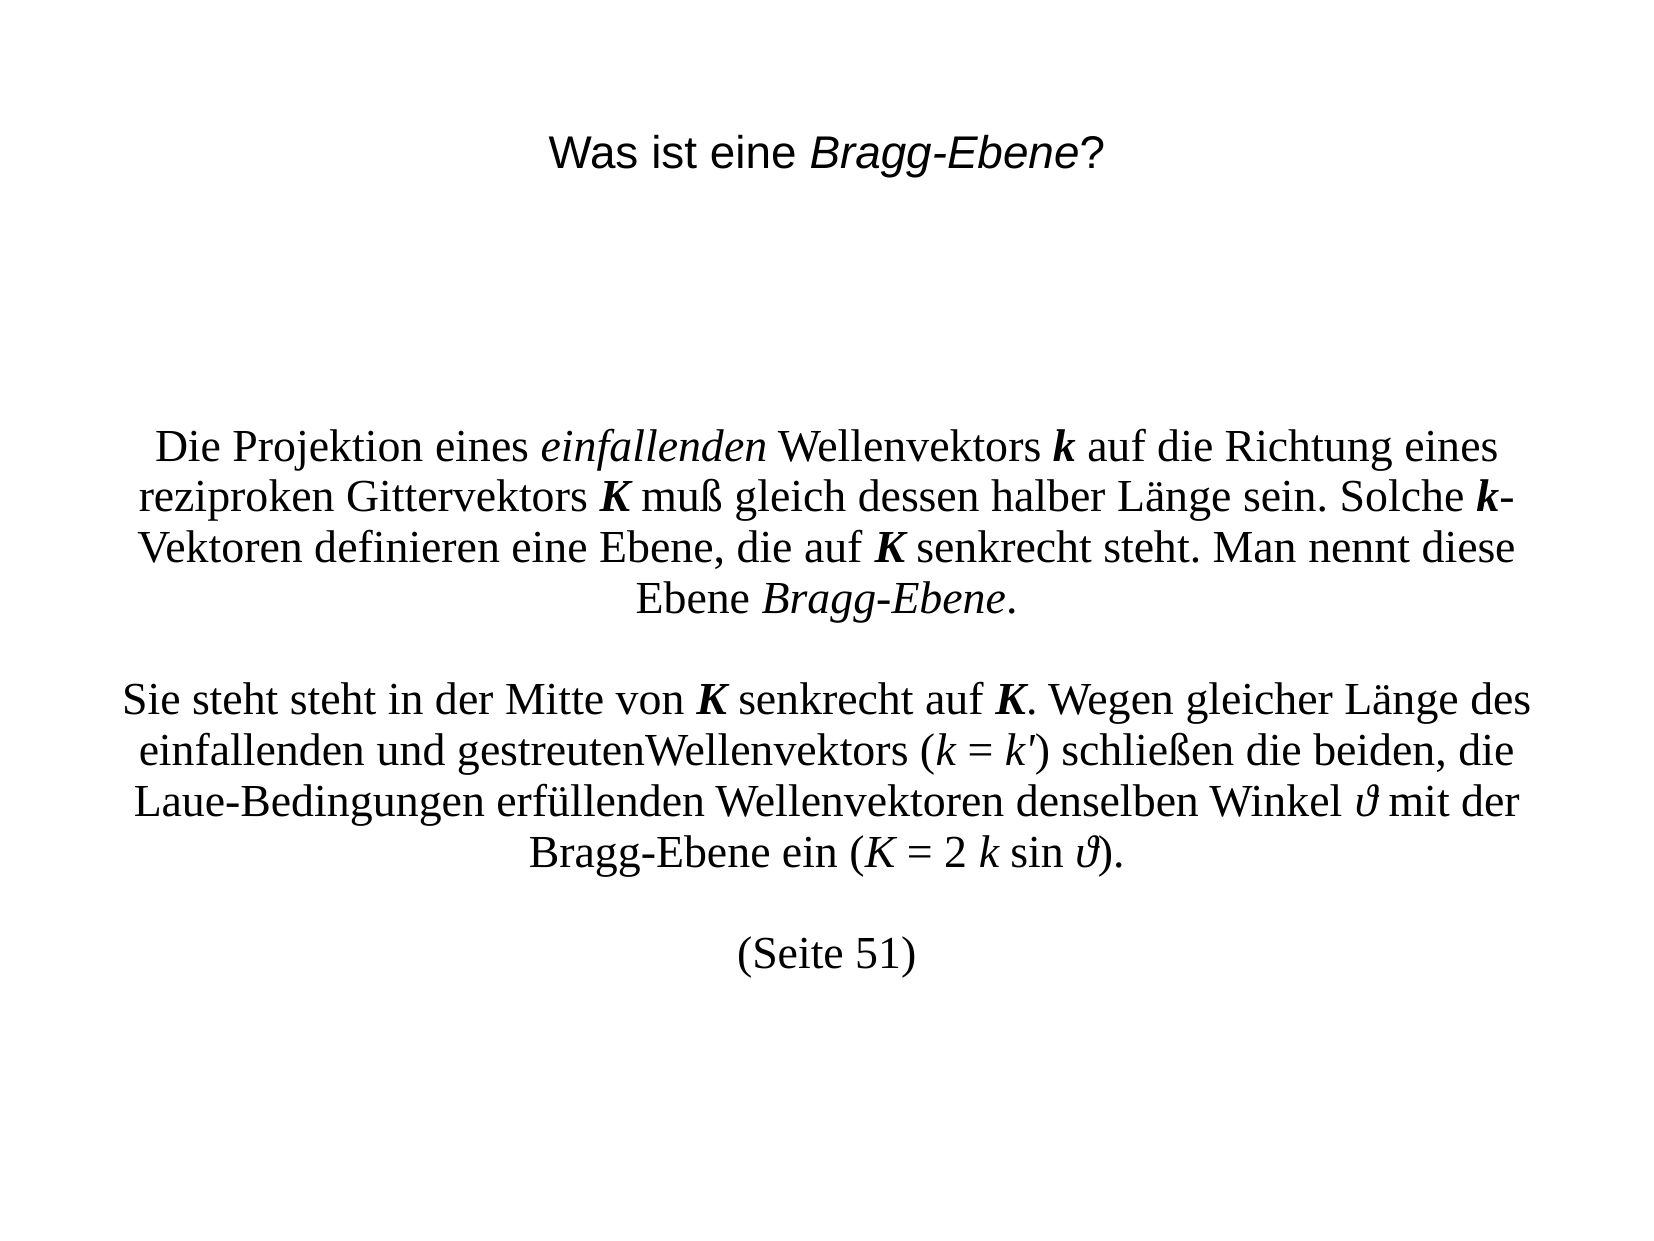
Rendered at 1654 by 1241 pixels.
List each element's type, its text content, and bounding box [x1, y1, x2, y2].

subtitle Die Projektion eines einfallenden Wellenvektors k auf die Richtung eines reziproken Gittervektors K muß gleich dessen halber Länge sein. Solche k-Vektoren definieren eine Ebene, die auf K senkrecht steht. Man nennt diese Ebene Bragg-Ebene. Sie steht steht in der Mitte von K senkrecht auf K. Wegen gleicher Länge des einfallenden und gestreutenWellenvektors (k = k') schließen die beiden, die Laue-Bedingungen erfüllenden Wellenvektoren denselben Winkel ϑ mit der Bragg-Ebene ein (K = 2 k sin ϑ). (Seite 51) [82, 290, 1571, 1109]
title Was ist eine Bragg-Ebene? [82, 49, 1571, 257]
